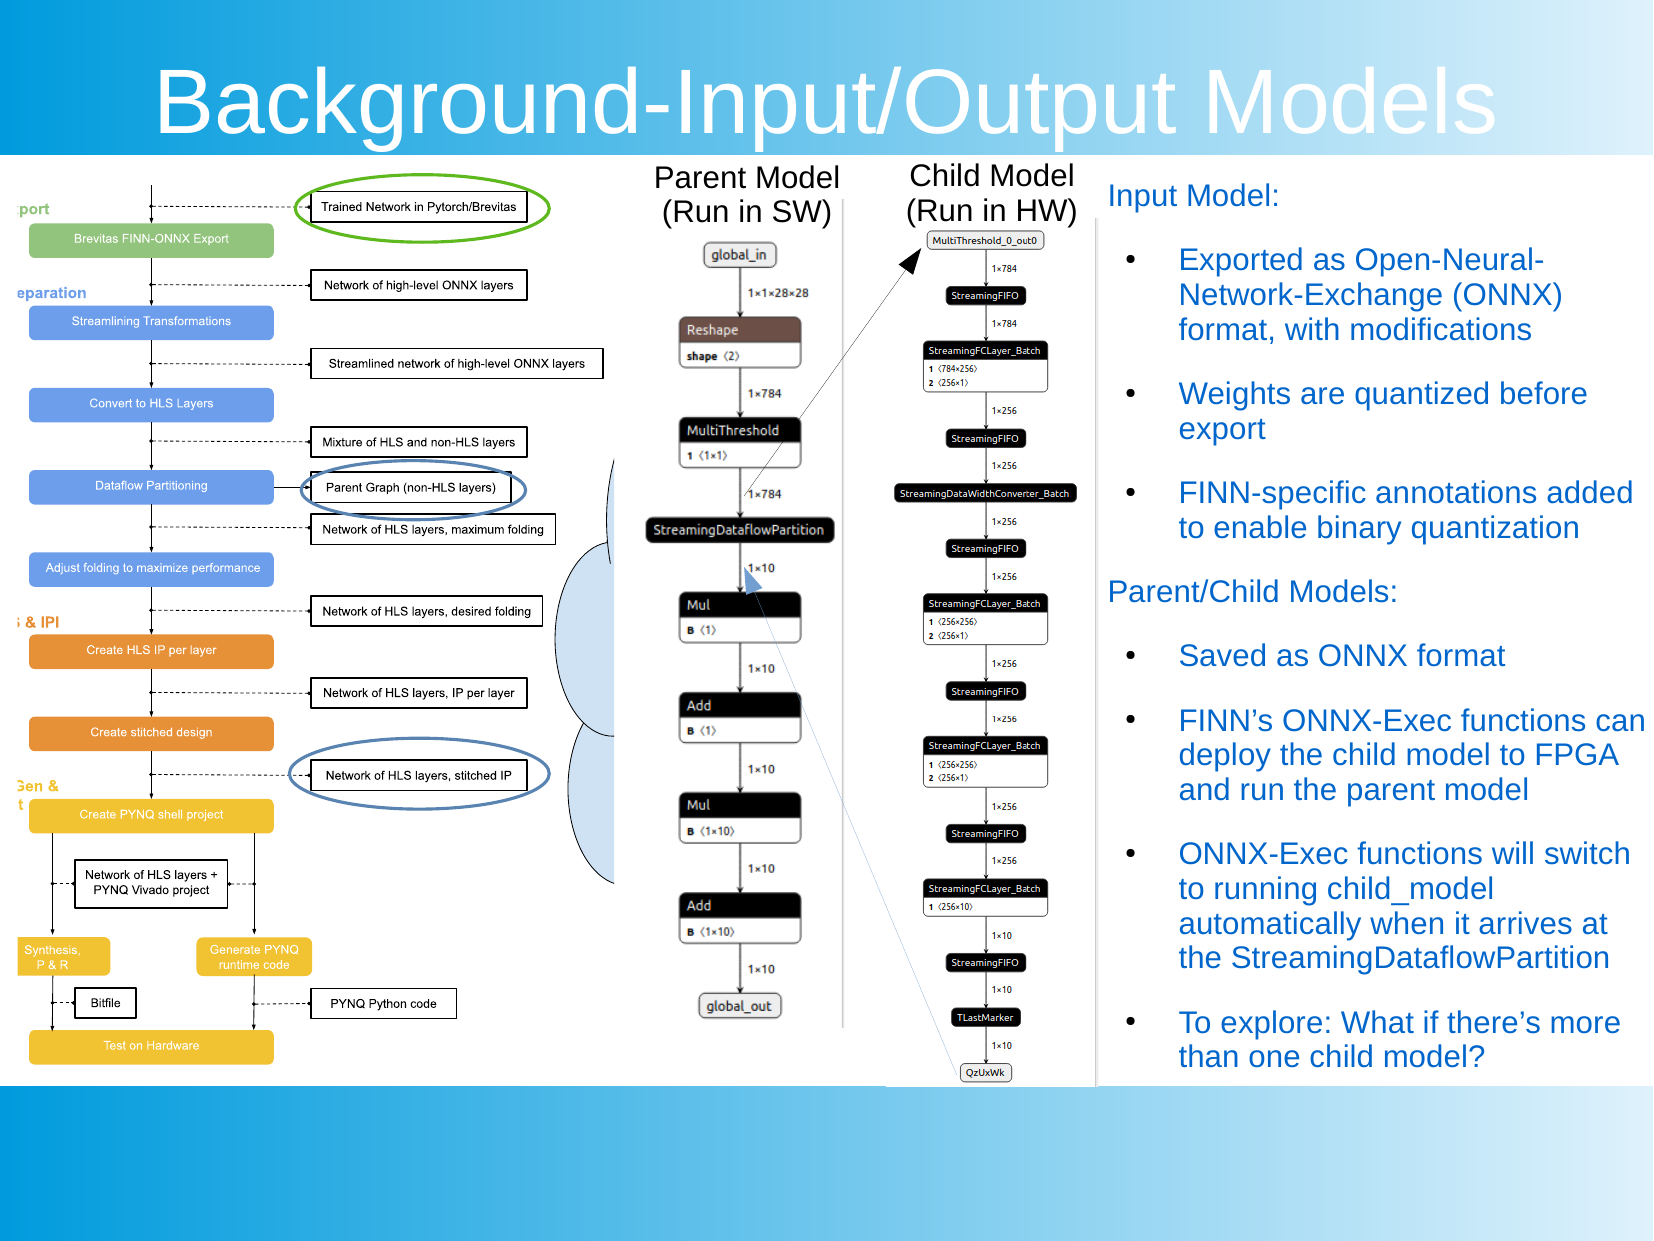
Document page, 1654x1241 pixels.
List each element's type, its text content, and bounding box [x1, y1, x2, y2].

text_box [295, 174, 550, 243]
picture [17, 174, 615, 1075]
text_box [289, 738, 550, 810]
title Background-Input/Output Models [82, 49, 1571, 155]
list Input Model: Exported as Open-Neural-Network-Exchange (ONNX) format, with modifications Weights are quantized before export FINN-specific annotations added to enable binary quantization Parent/Child Models: Saved as ONNX format FINN’s ONNX-Exec functions can deploy the child model to FPGA and run the parent model ONNX-Exec functions will switch to running child_model automatically when it arrives at the StreamingDataflowPartition To explore: What if there’s more than one child model? [1107, 178, 1654, 1087]
picture [885, 236, 1099, 1087]
picture [630, 199, 845, 1028]
text_box Child Model (Run in HW) [885, 151, 1099, 236]
text_box Parent Model (Run in SW) [638, 152, 857, 237]
text_box [301, 460, 526, 520]
